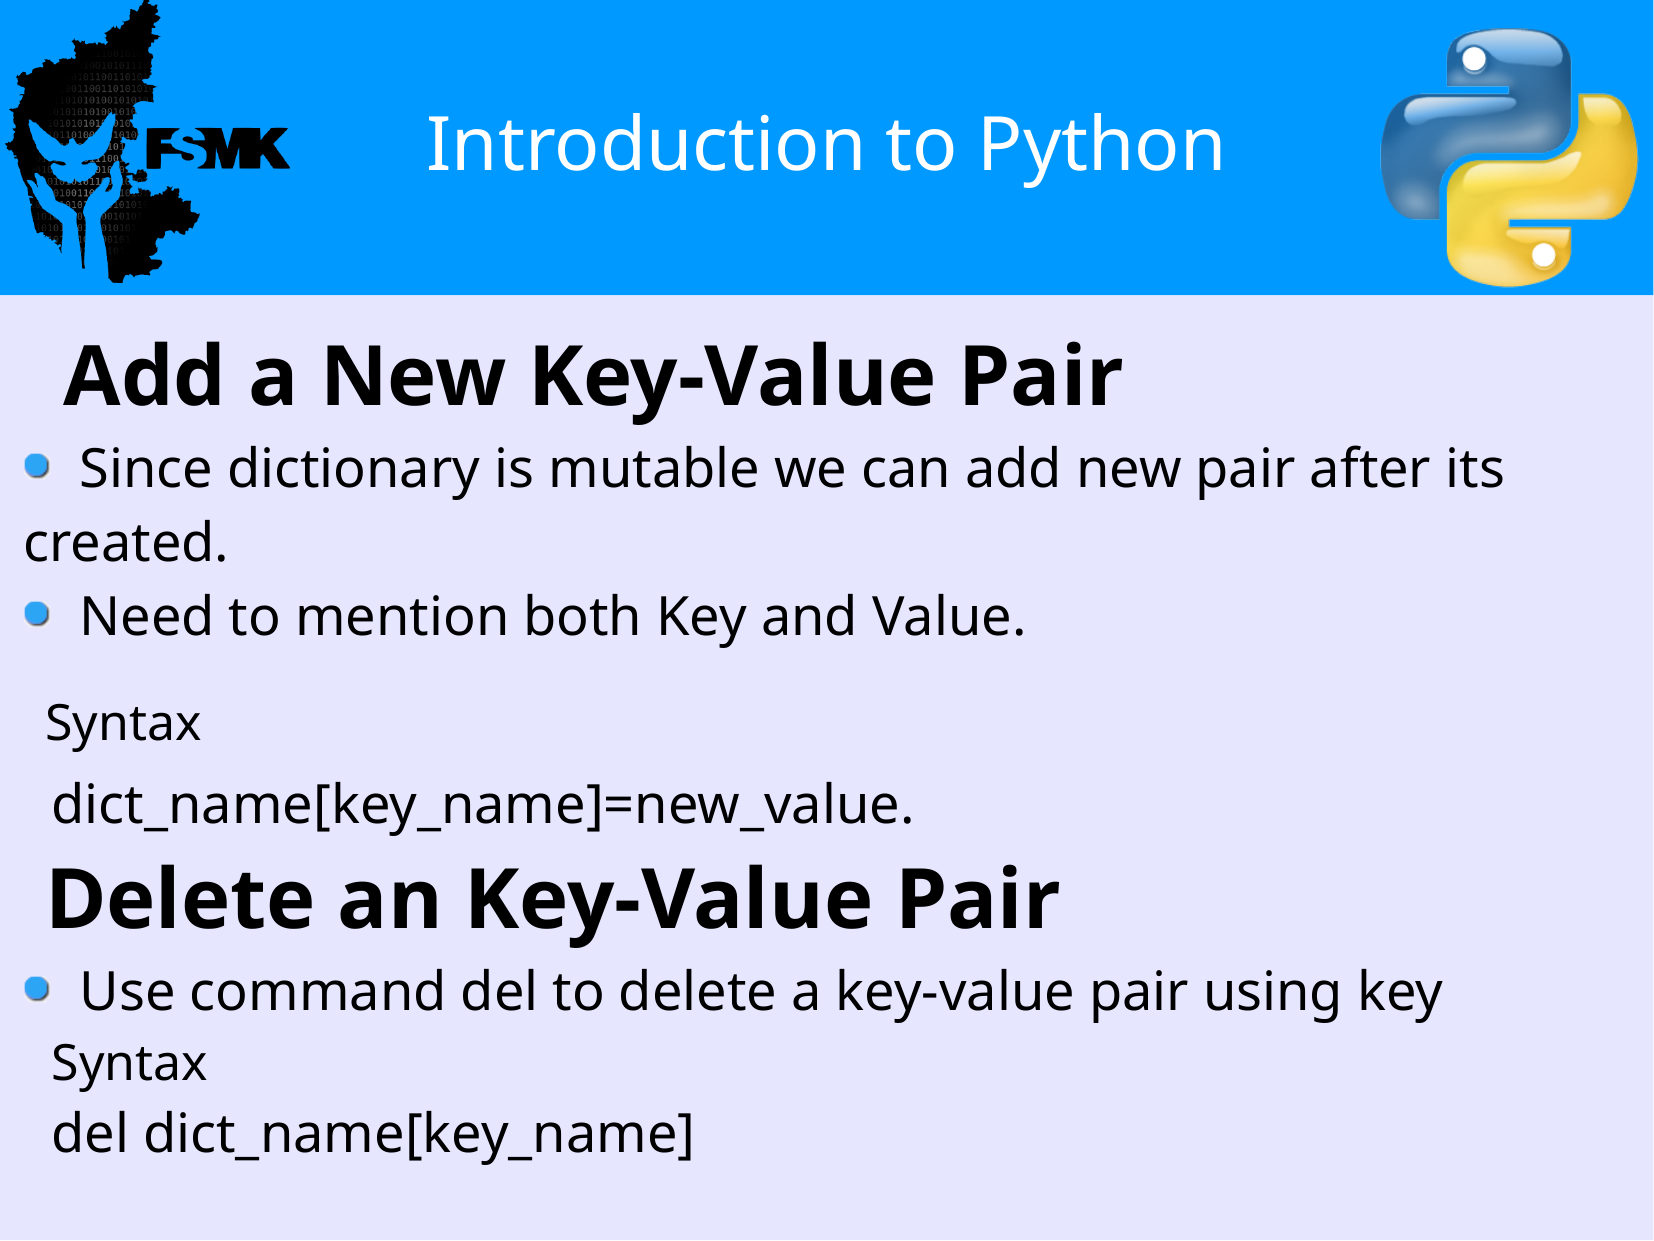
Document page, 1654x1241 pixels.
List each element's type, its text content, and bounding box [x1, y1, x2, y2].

picture [1346, 0, 1654, 295]
title Introduction to Python [0, 0, 1346, 295]
text_box [0, 295, 1654, 1241]
picture [5, 0, 290, 283]
text_box Add a New Key-Value Pair Since dictionary is mutable we can add new pair after its created. Need to mention both Key and Value. Syntax dict_name[key_name]=new_value. Delete an Key-Value Pair Use command del to delete a key-value pair using key Syntax del dict_name[key_name] [23, 318, 1595, 1205]
